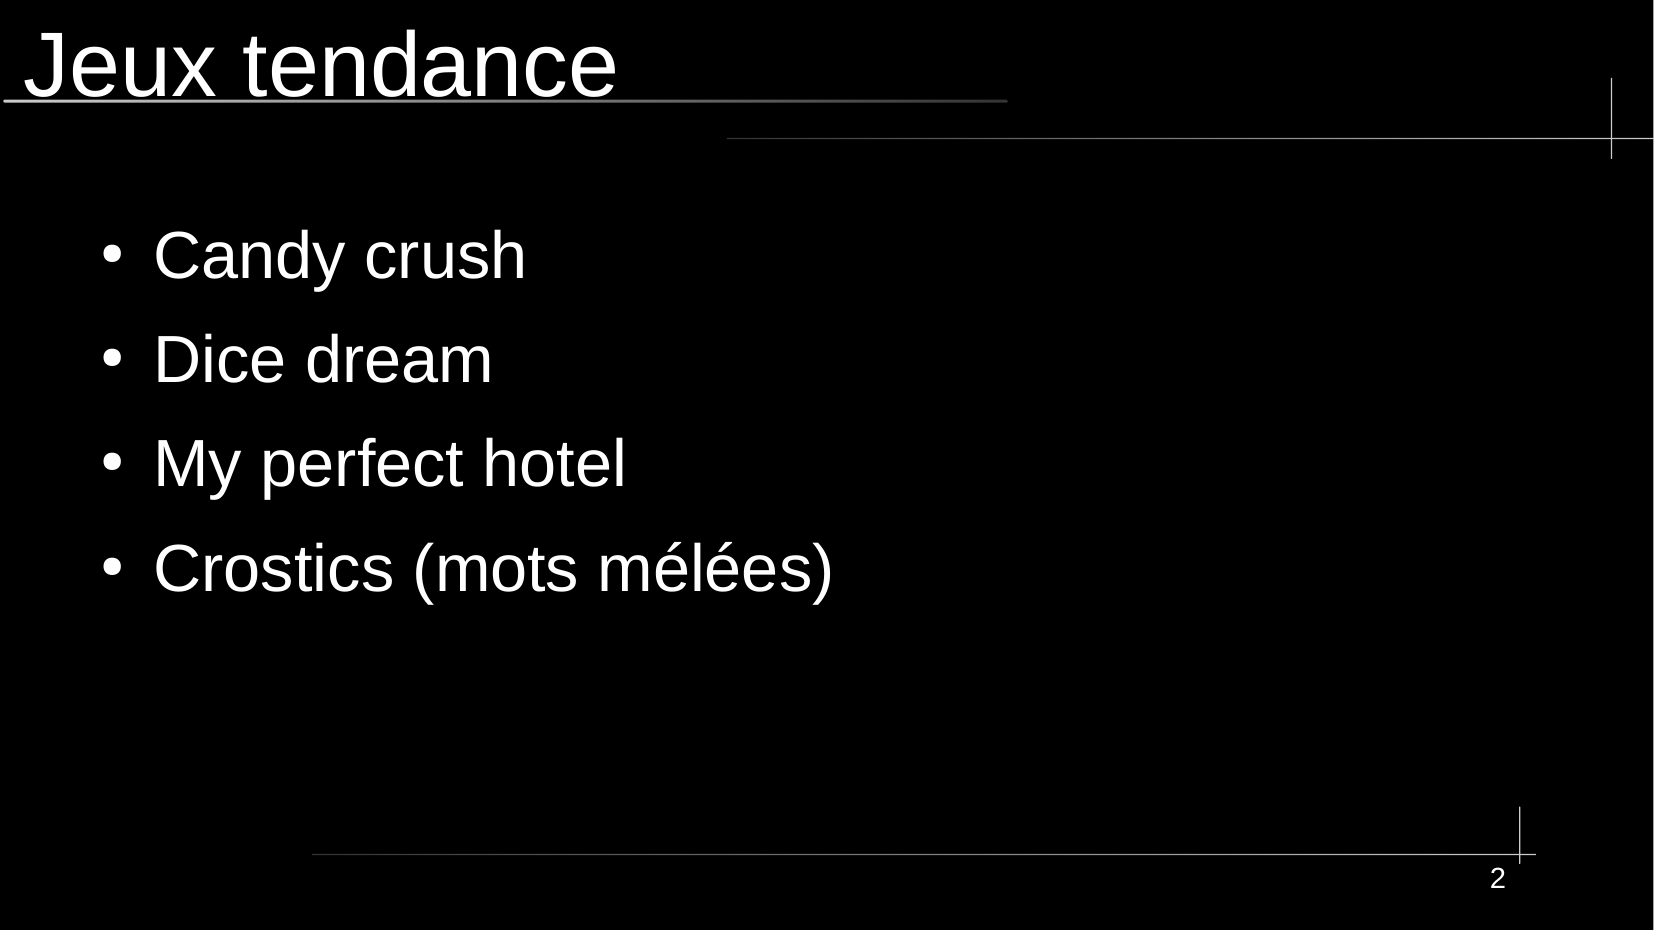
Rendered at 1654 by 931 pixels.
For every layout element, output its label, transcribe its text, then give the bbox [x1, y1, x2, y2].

list Candy crush Dice dream My perfect hotel Crostics (mots mélées) [82, 217, 1571, 758]
title Jeux tendance [23, 11, 1589, 119]
